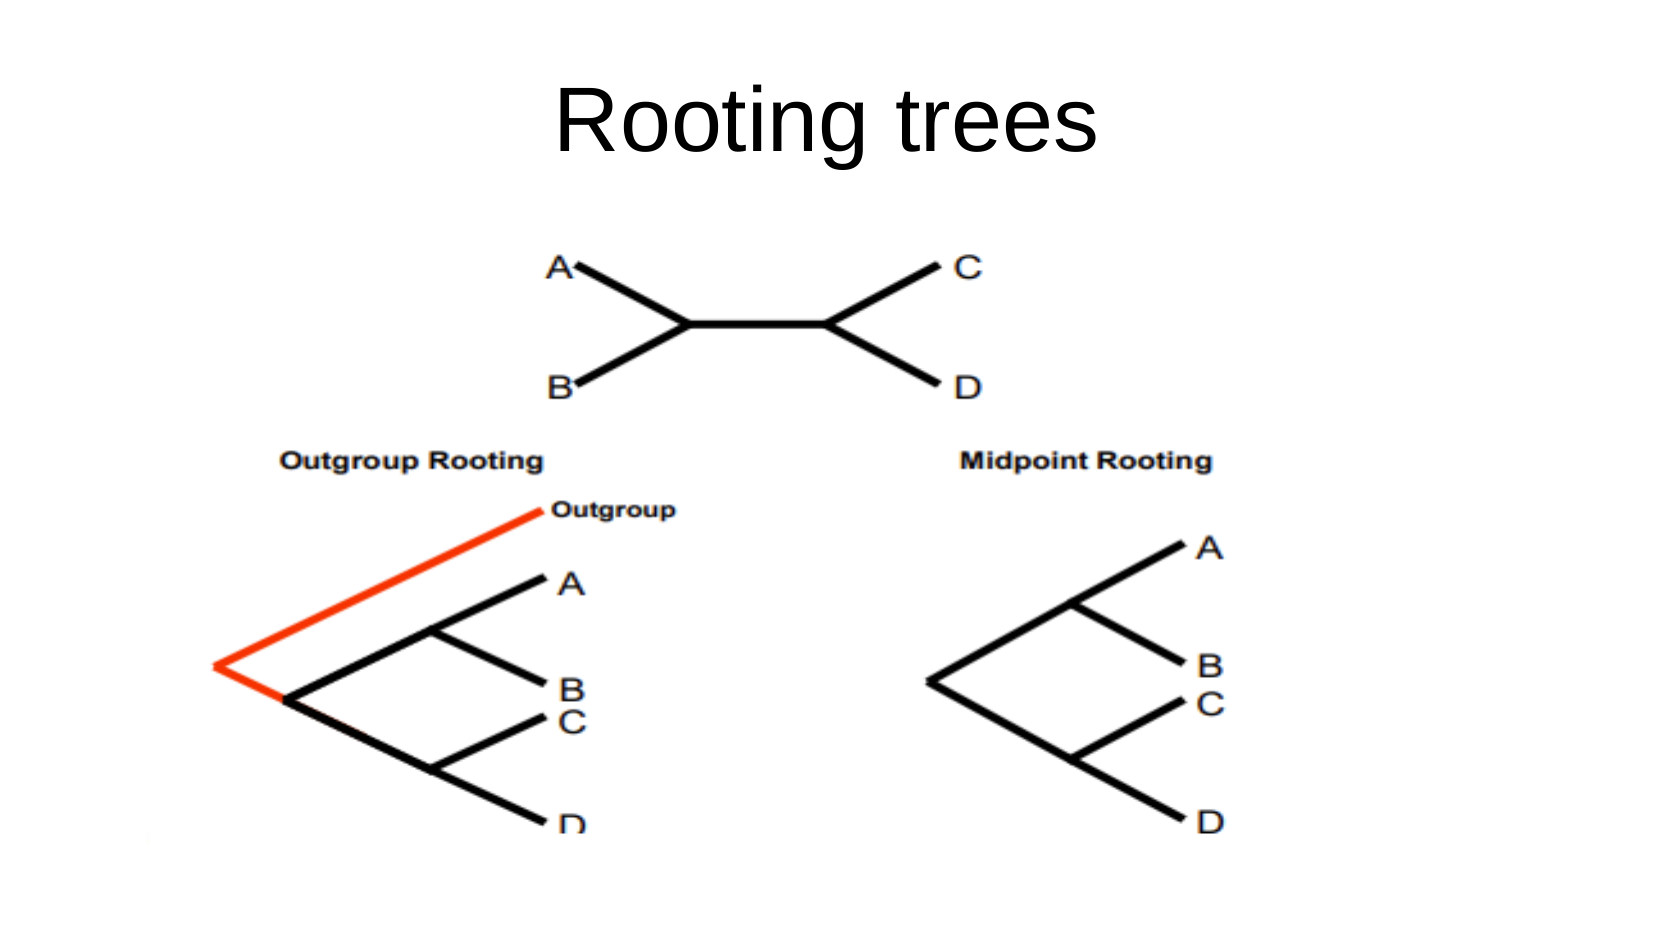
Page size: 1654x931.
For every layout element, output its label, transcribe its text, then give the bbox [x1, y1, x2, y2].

title Rooting trees [82, 37, 1571, 193]
picture [127, 241, 1447, 844]
